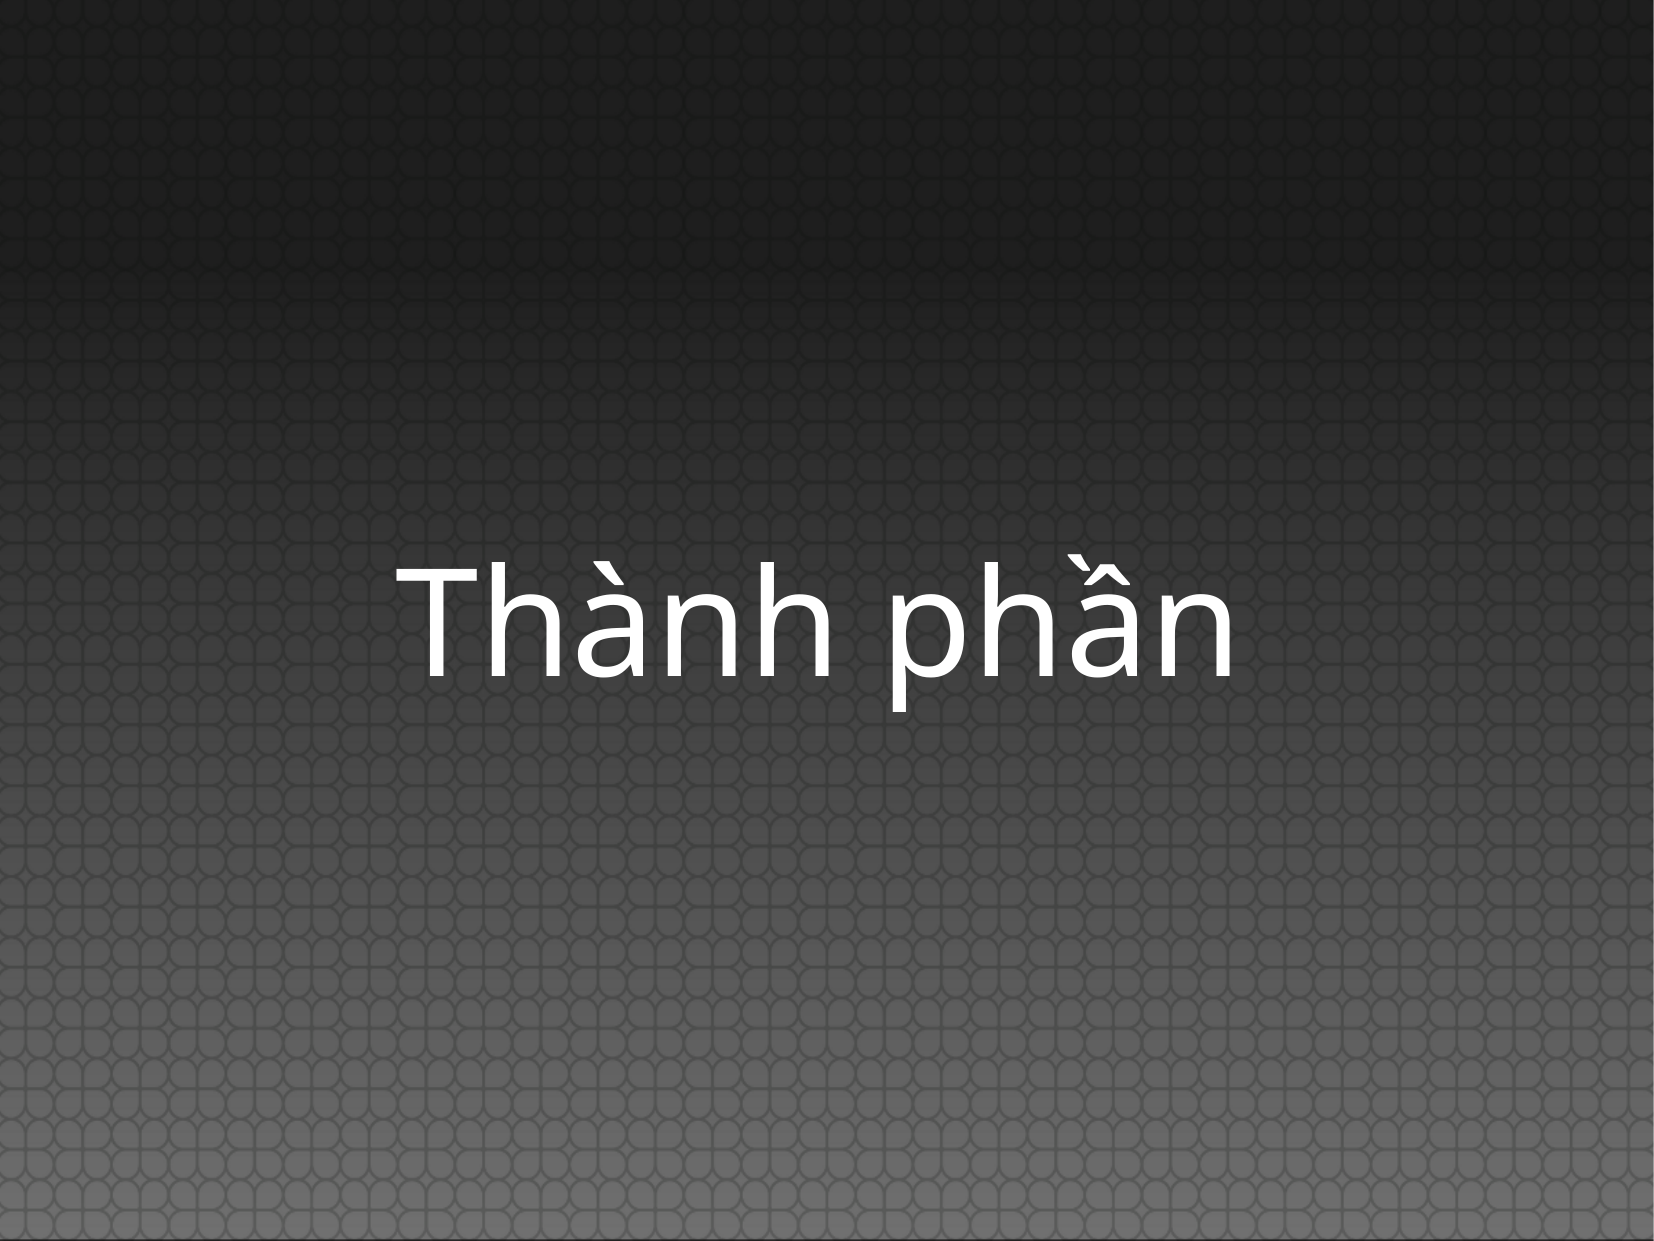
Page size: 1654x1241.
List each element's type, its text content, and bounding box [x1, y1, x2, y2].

title Thành phần [75, 525, 1564, 713]
picture [0, 0, 1654, 1241]
